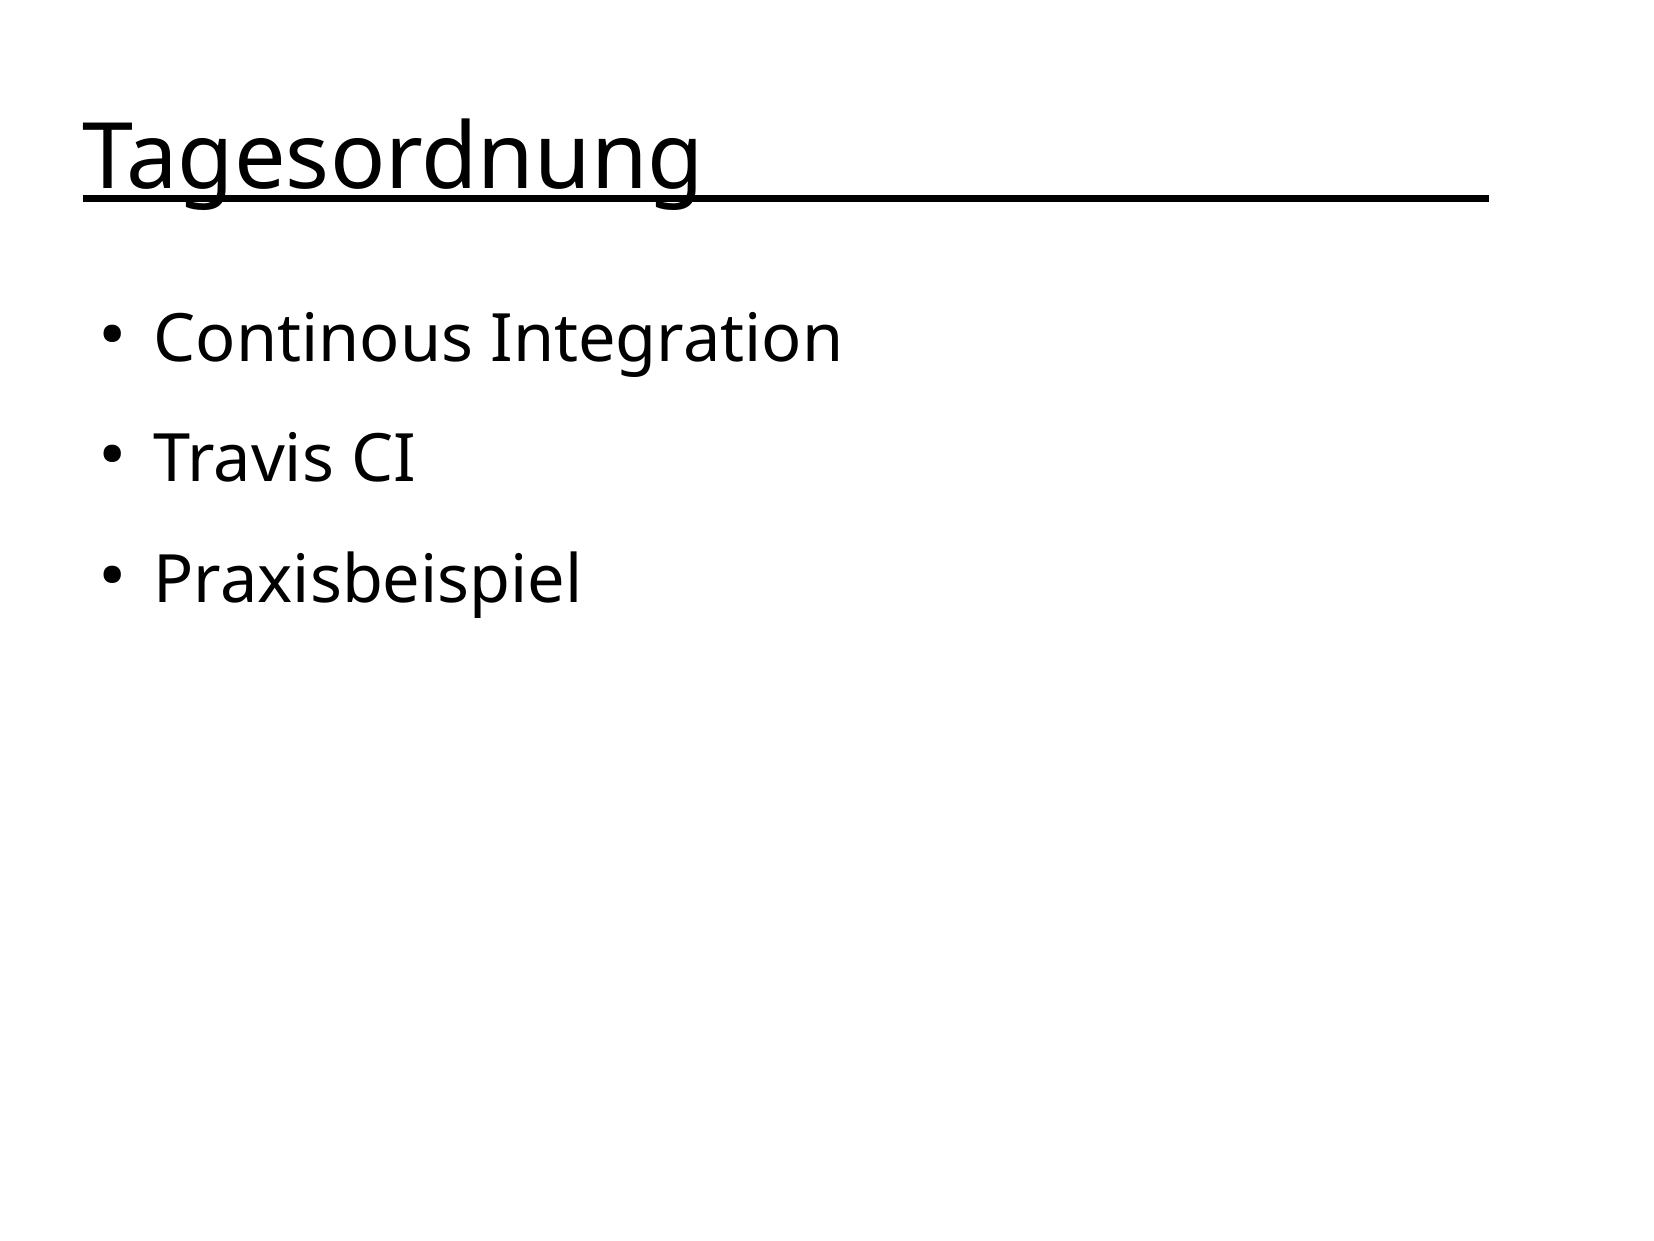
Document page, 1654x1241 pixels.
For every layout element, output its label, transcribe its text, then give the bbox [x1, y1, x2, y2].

list Continous Integration Travis CI Praxisbeispiel [82, 290, 1571, 1010]
title Tagesordnung [82, 49, 1571, 257]
